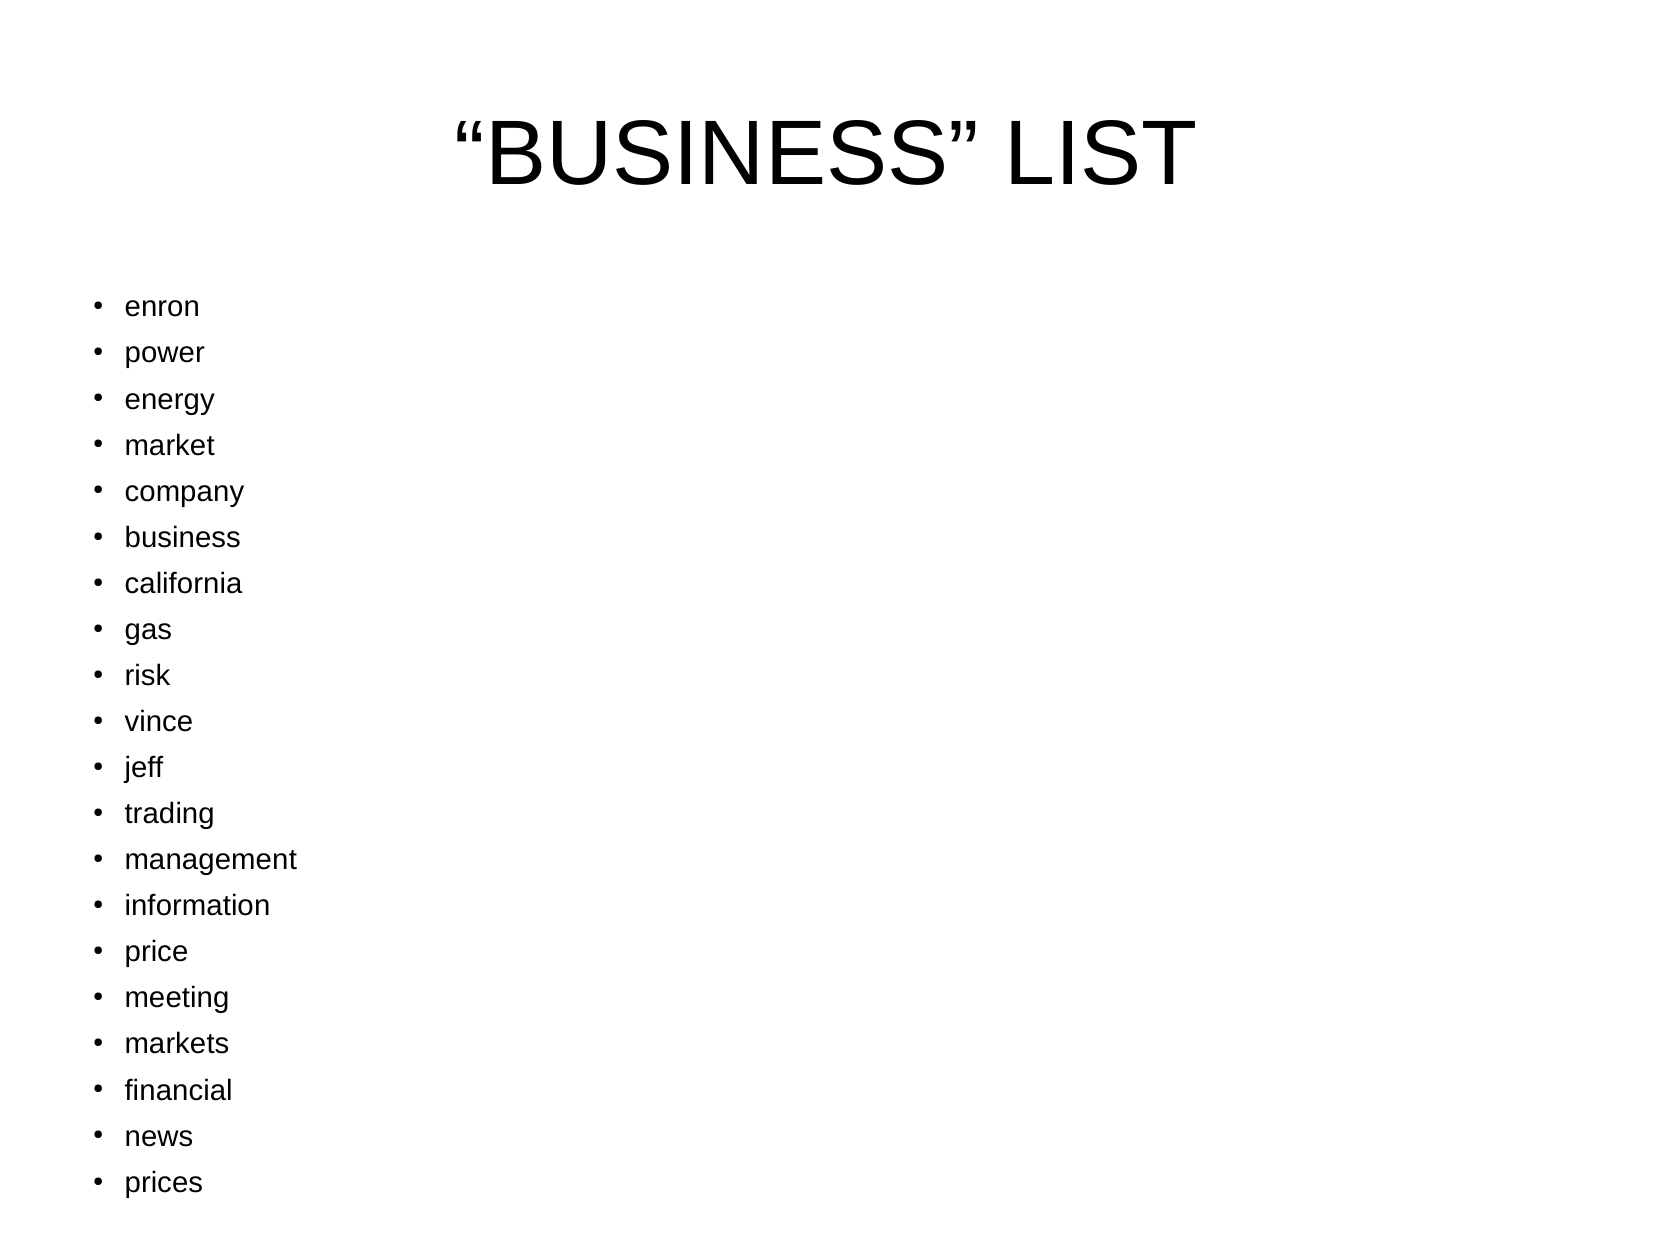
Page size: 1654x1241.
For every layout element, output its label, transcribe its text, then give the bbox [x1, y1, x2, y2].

title “BUSINESS” LIST [82, 49, 1571, 257]
list enron power energy market company business california gas risk vince jeff trading management information price meeting markets financial news prices [82, 290, 1571, 1205]
